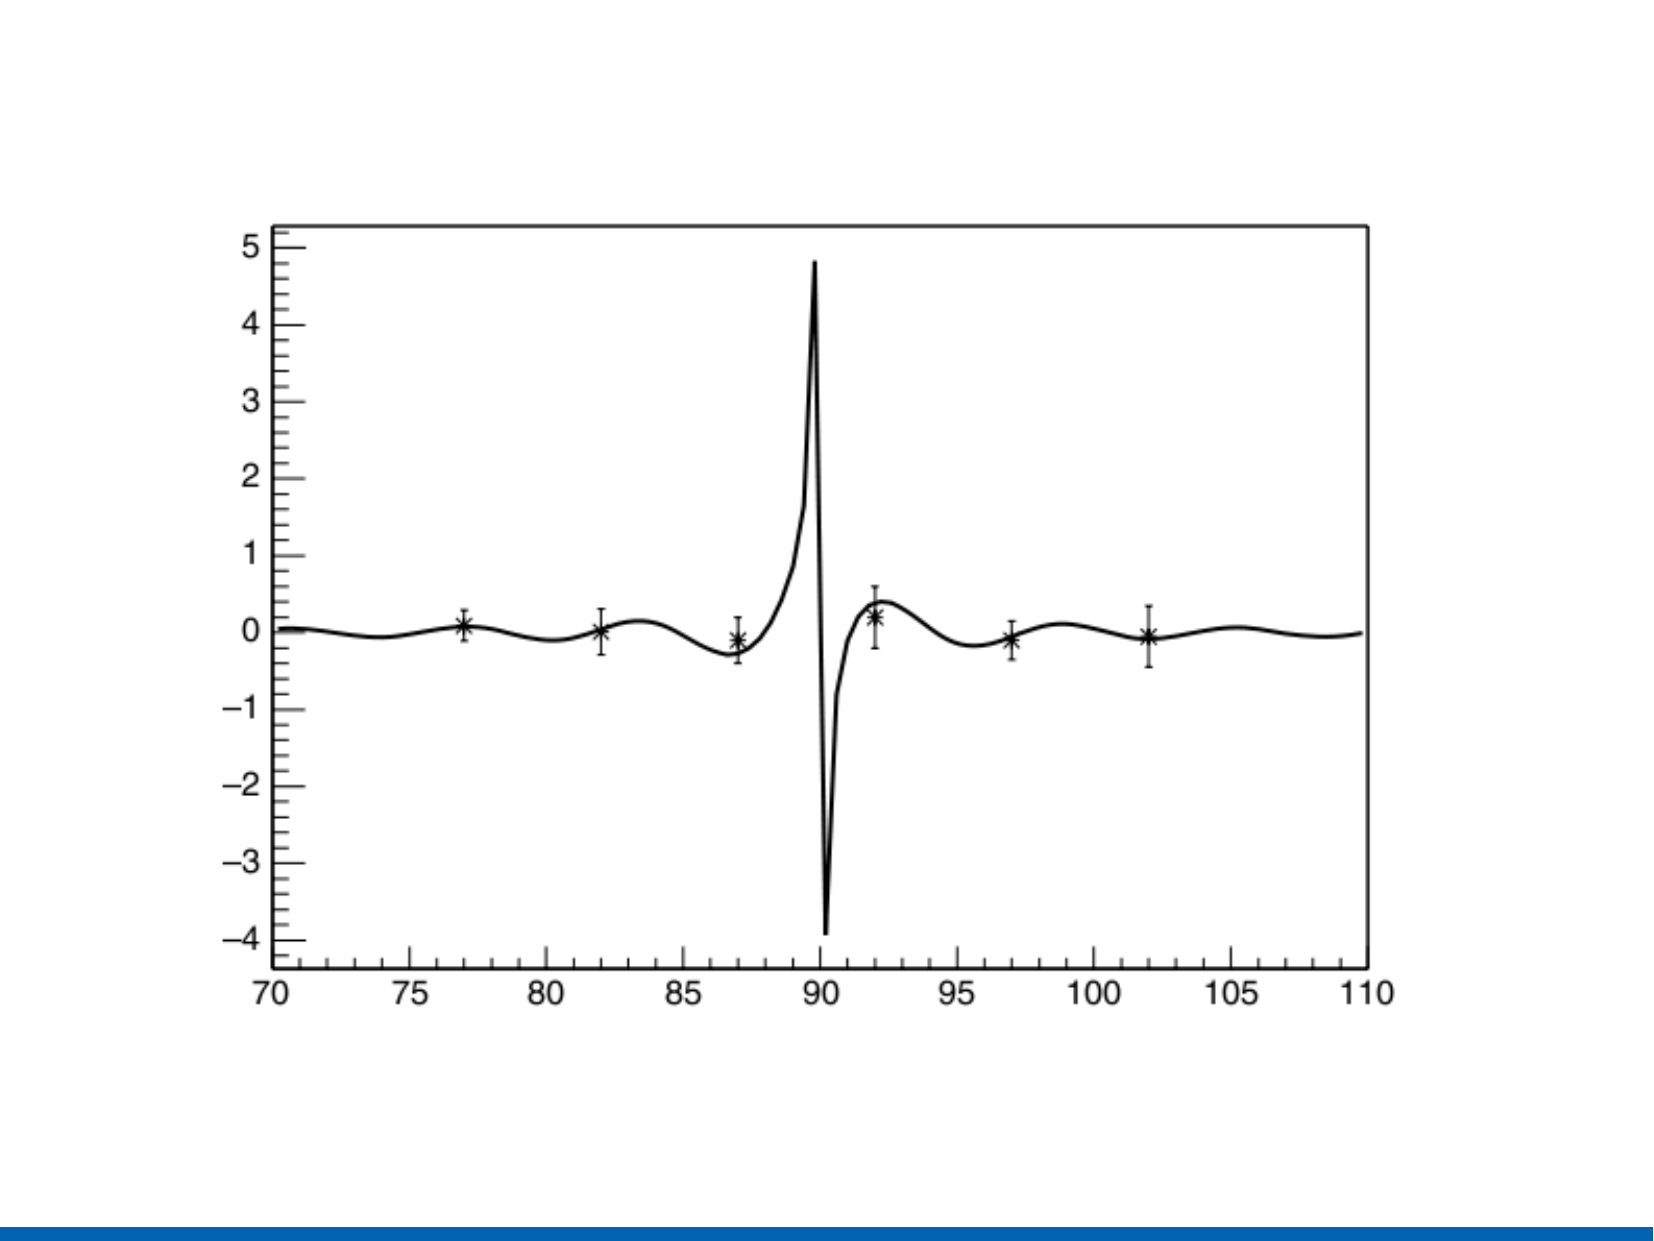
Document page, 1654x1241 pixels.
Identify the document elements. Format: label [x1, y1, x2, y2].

picture [219, 212, 1439, 1038]
